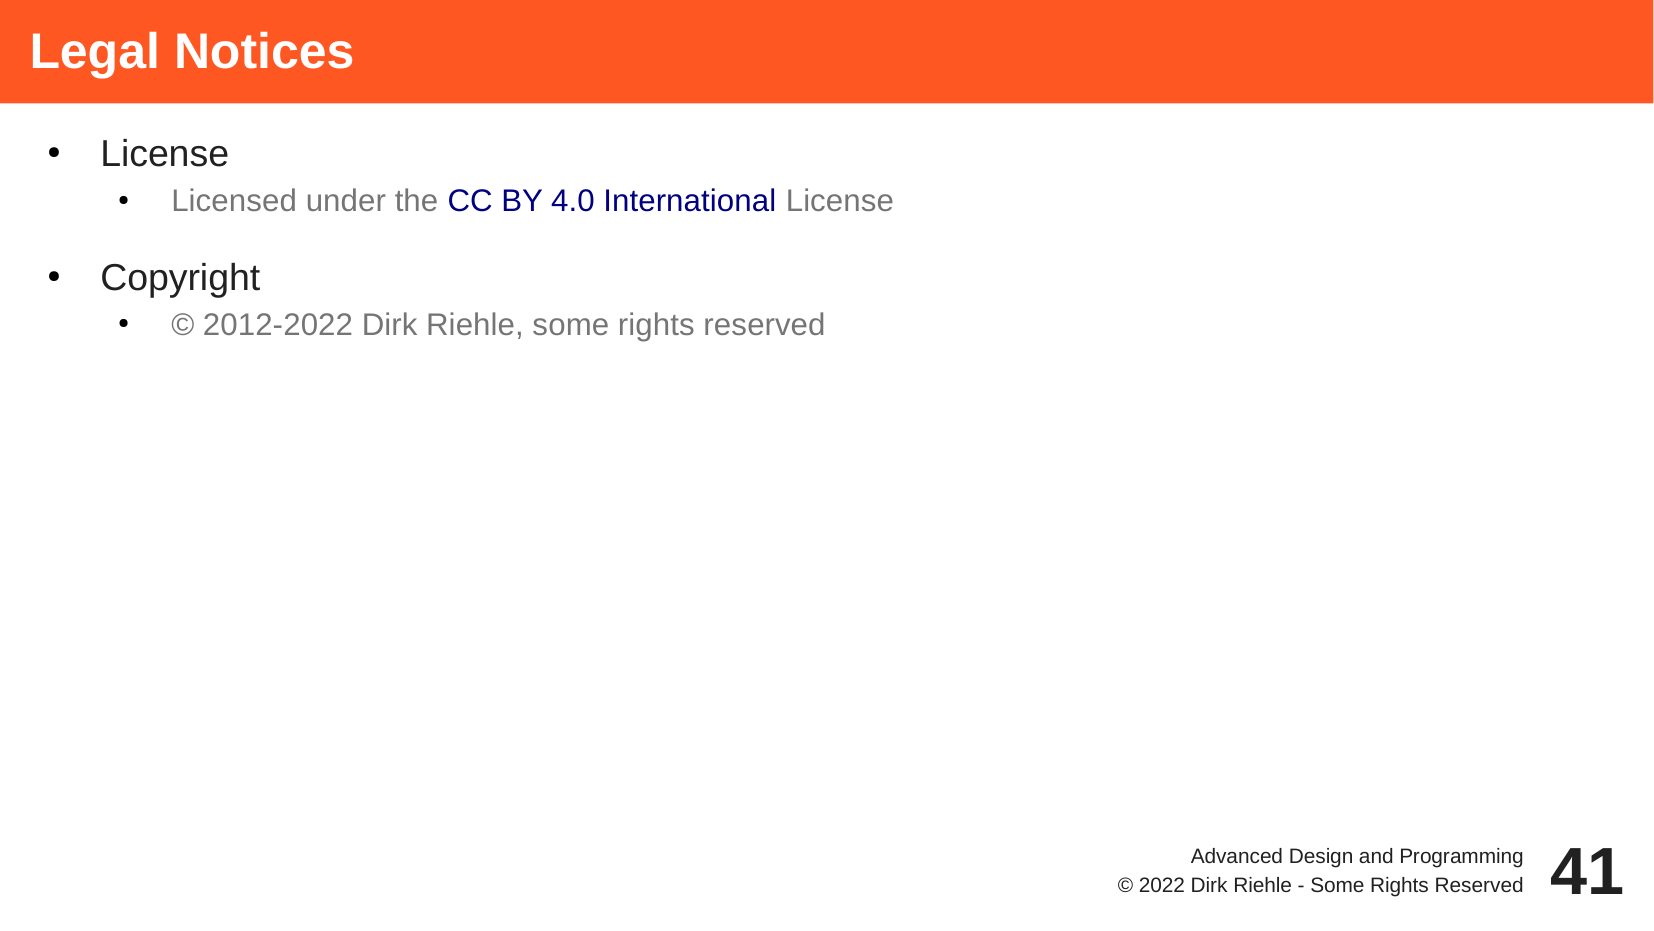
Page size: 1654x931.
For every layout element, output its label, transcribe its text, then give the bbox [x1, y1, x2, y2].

title Legal Notices [0, 0, 1654, 104]
list License Licensed under the CC BY 4.0 International License Copyright © 2012-2022 Dirk Riehle, some rights reserved [29, 132, 1625, 813]
